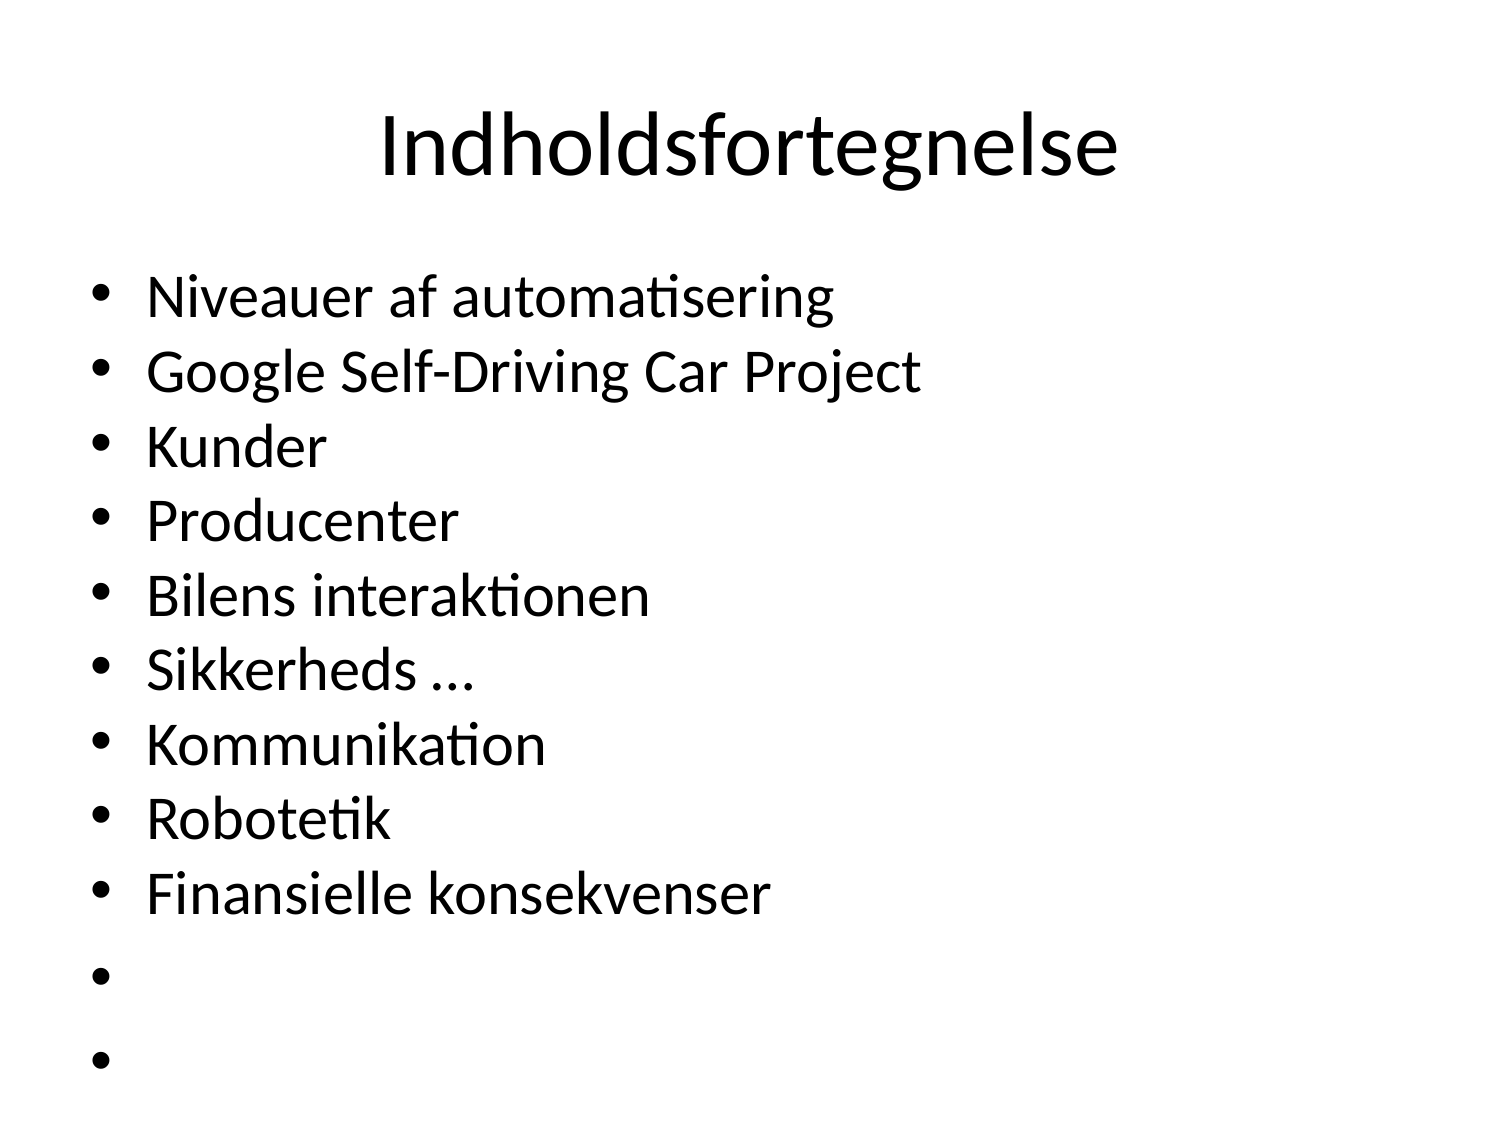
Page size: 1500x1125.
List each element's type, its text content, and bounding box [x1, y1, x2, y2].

list Niveauer af automatisering Google Self-Driving Car Project Kunder Producenter Bilens interaktionen Sikkerheds … Kommunikation Robotetik Finansielle konsekvenser [75, 262, 1426, 1005]
title Indholdsfortegnelse [75, 45, 1426, 233]
